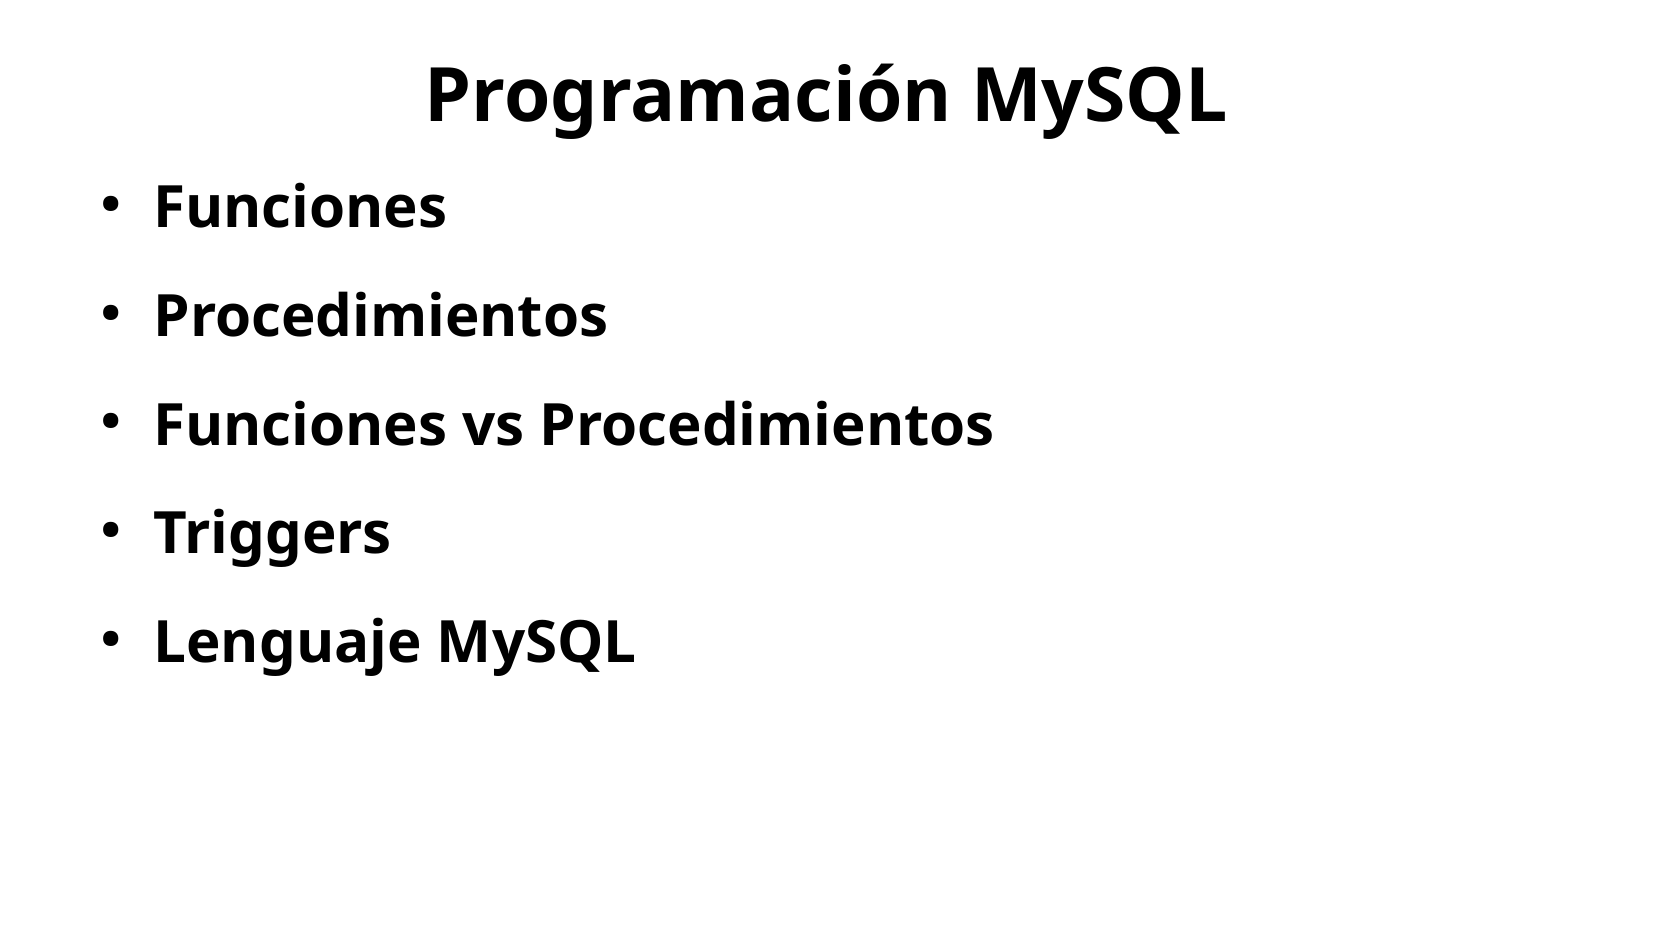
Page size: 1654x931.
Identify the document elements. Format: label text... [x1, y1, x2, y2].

title Programación MySQL [82, 37, 1571, 148]
list Funciones Procedimientos Funciones vs Procedimientos Triggers Lenguaje MySQL [82, 165, 1571, 875]
